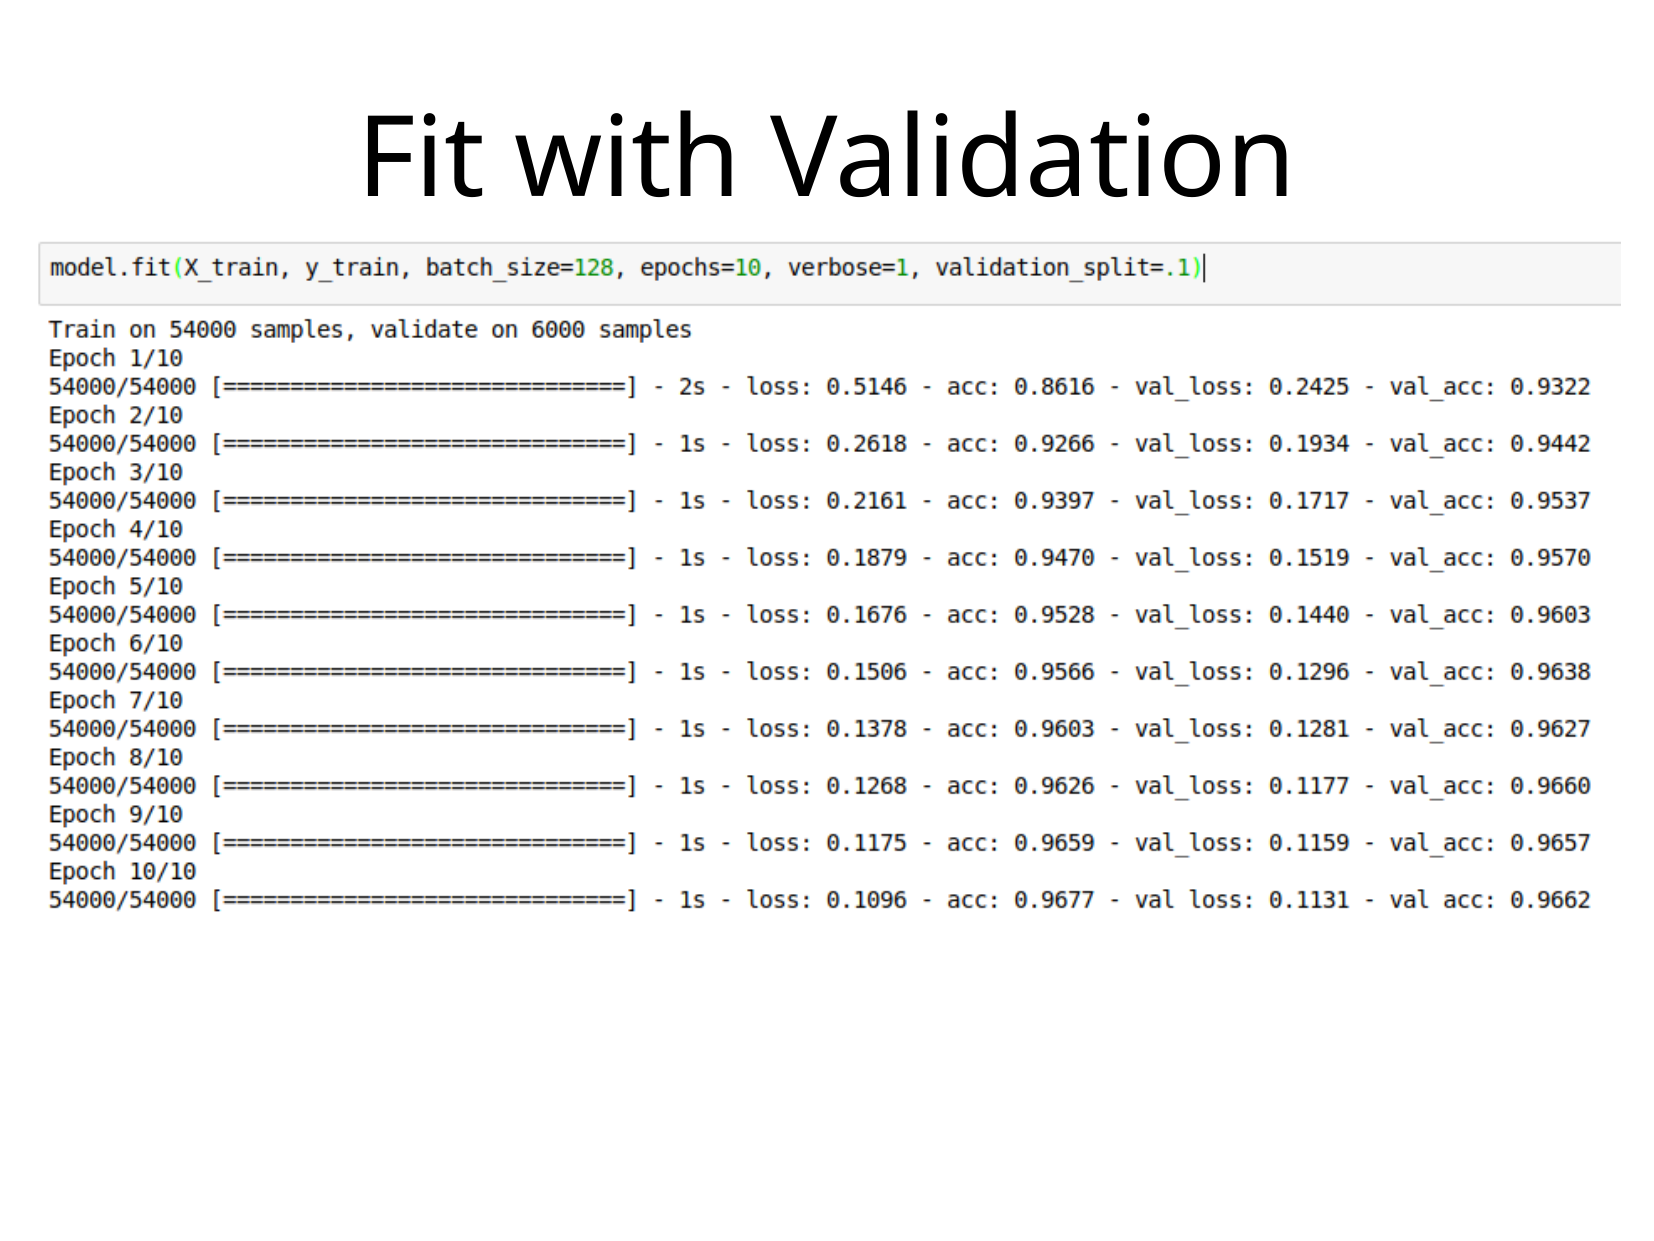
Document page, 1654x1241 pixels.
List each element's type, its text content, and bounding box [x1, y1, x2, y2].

picture [32, 239, 1621, 931]
title Fit with Validation [82, 49, 1571, 239]
